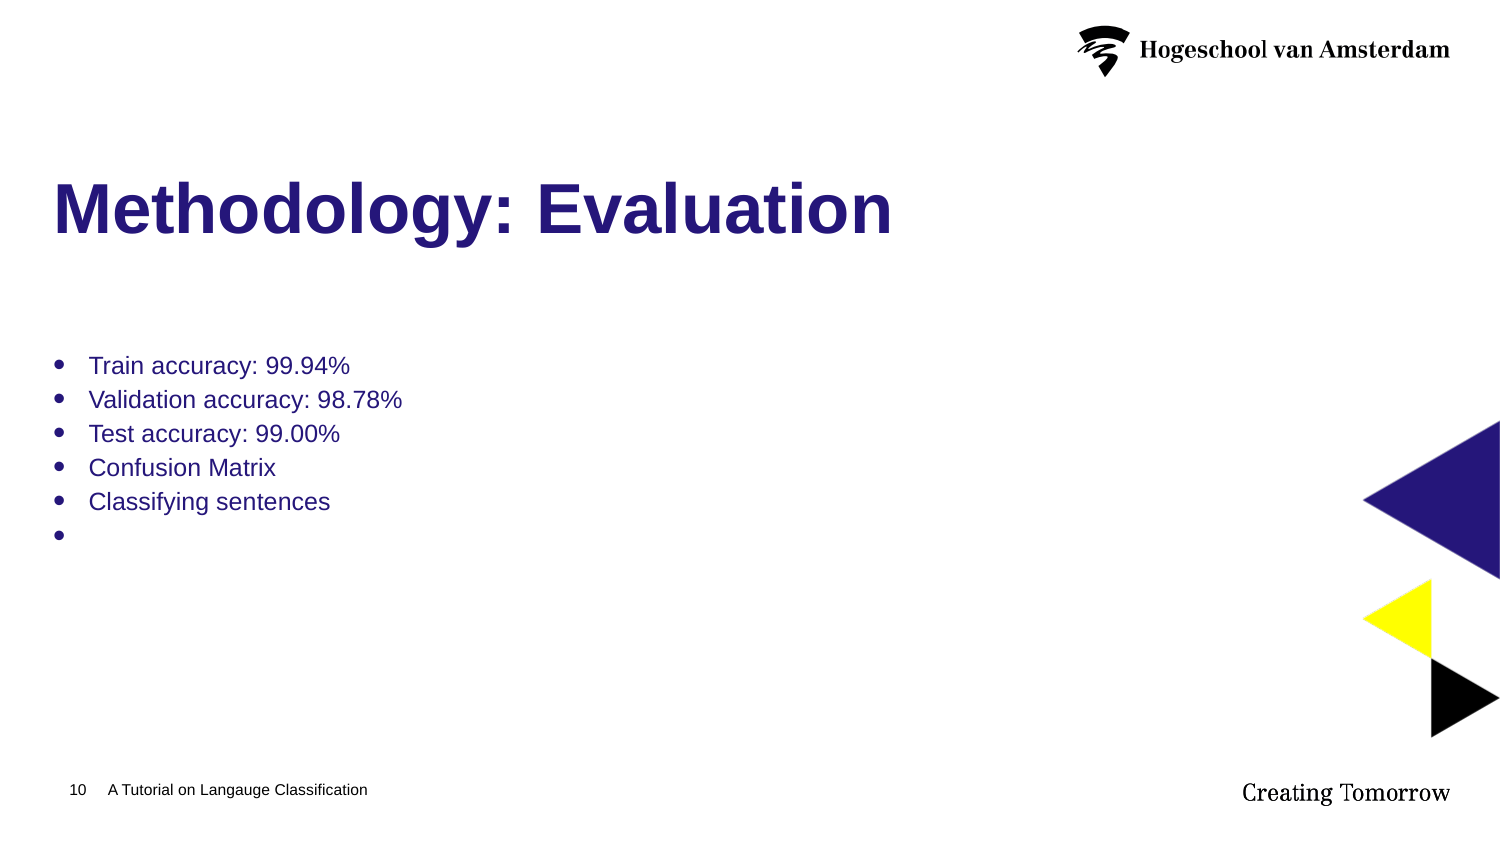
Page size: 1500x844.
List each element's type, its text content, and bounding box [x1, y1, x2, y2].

text_box [54, 767, 114, 813]
title Methodology: Evaluation [53, 163, 1363, 346]
list Train accuracy: 99.94% Validation accuracy: 98.78% Test accuracy: 99.00% Confusion Matrix Classifying sentences [53, 346, 1362, 741]
text_box A Tutorial on Langauge Classification [114, 767, 751, 813]
